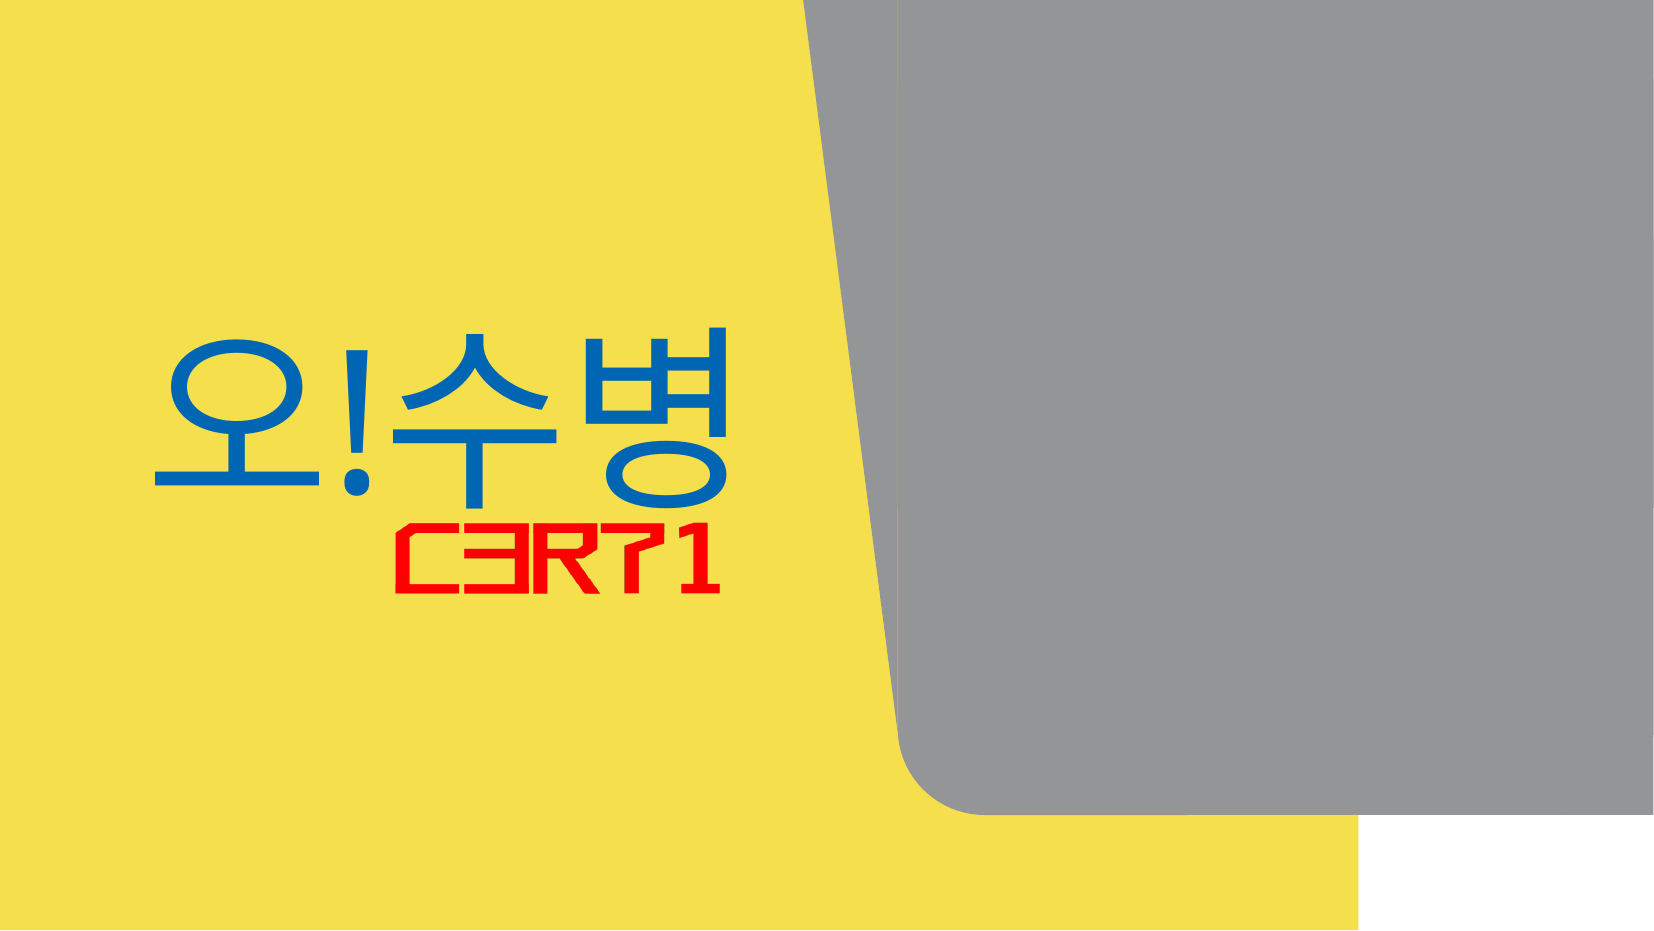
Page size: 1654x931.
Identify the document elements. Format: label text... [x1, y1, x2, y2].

subtitle 오!수병 [135, 271, 762, 544]
picture [394, 522, 720, 594]
text_box [0, 0, 1654, 931]
